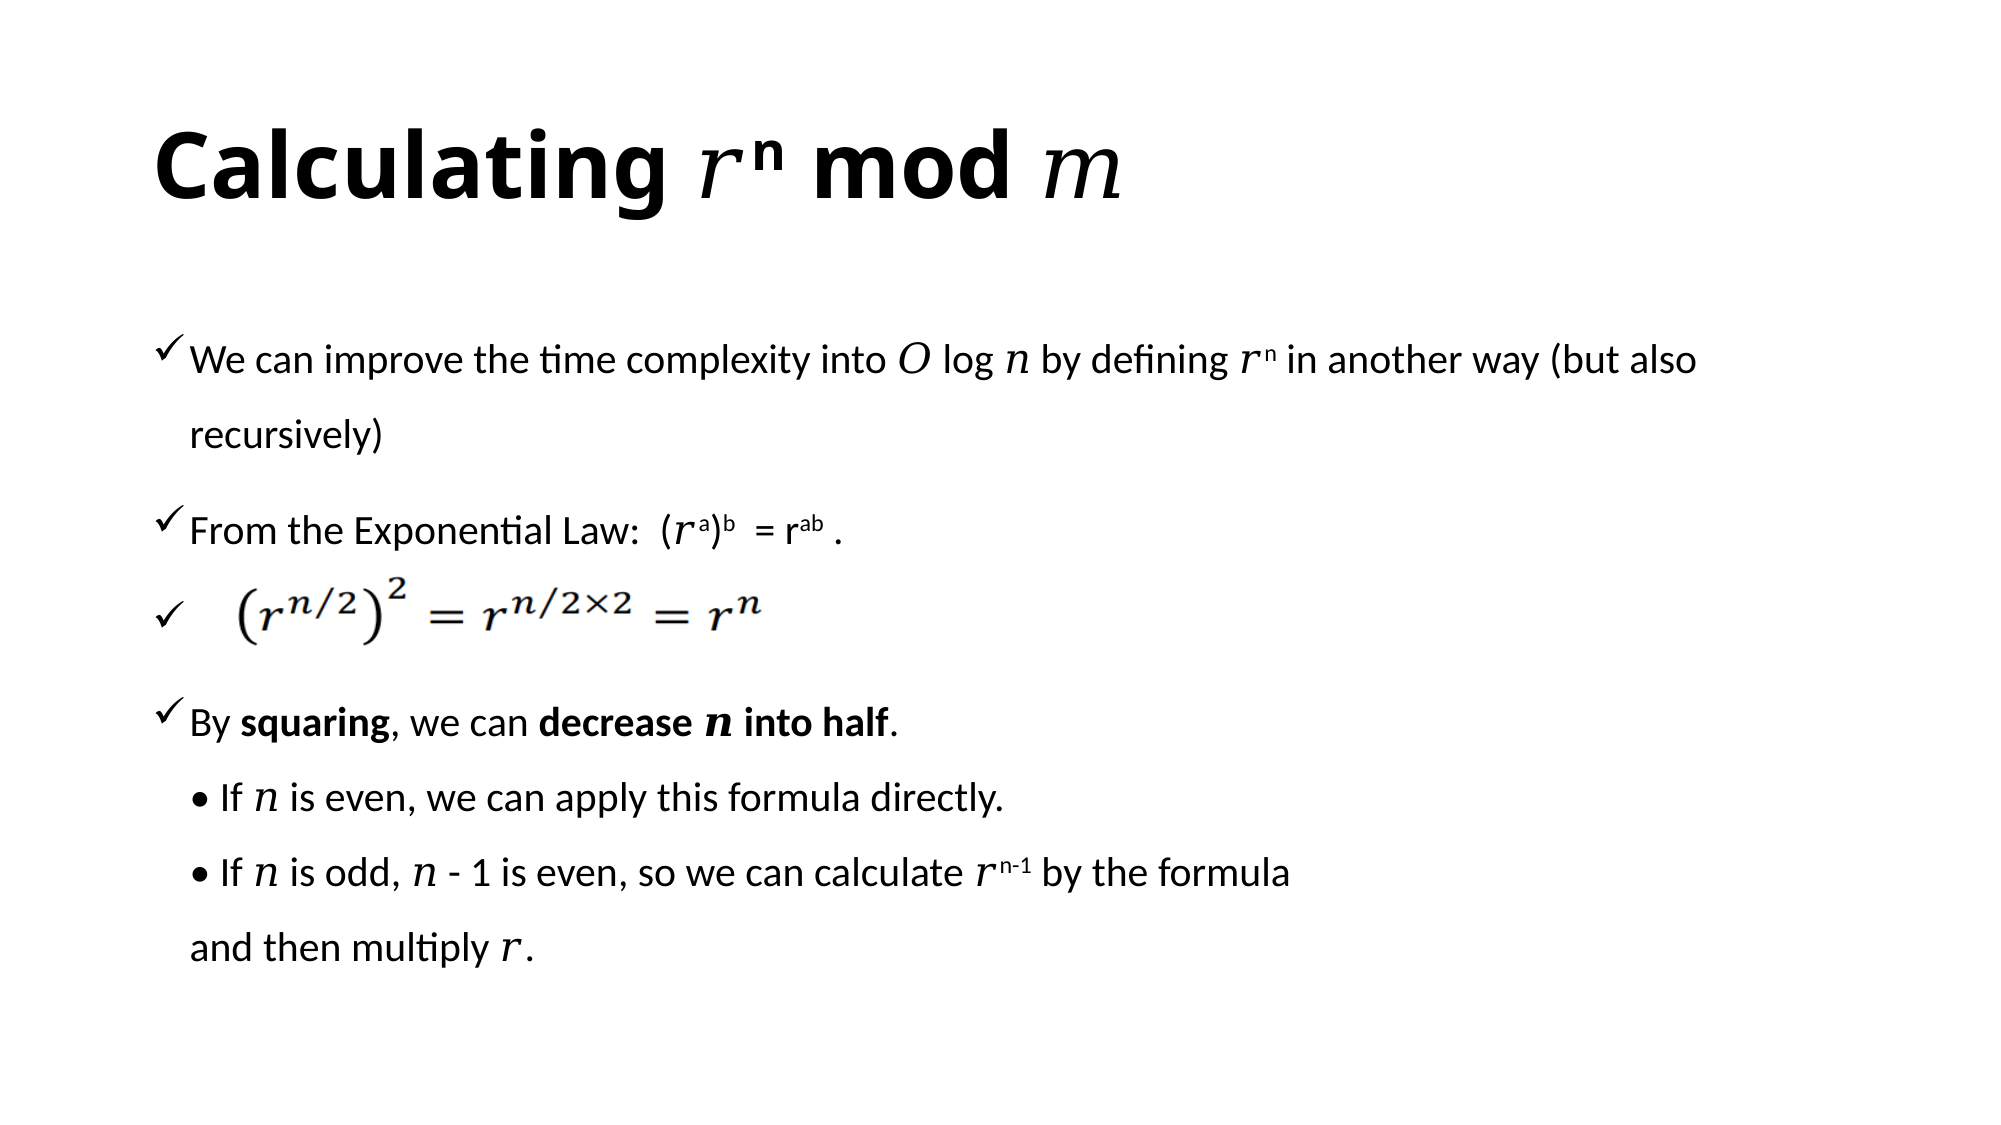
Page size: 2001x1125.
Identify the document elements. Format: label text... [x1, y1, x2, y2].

text_box Calculating 𝑟n mod 𝑚 [137, 59, 1863, 278]
text_box We can improve the time complexity into 𝑂 log 𝑛 by defining 𝑟n in another way (but also recursively) From the Exponential Law: (𝑟a)b = rab . By squaring, we can decrease 𝒏 into half. • If 𝑛 is even, we can apply this formula directly. • If 𝑛 is odd, 𝑛 - 1 is even, so we can calculate 𝑟n-1 by the formula and then multiply 𝑟. [137, 299, 1863, 1014]
picture [226, 570, 769, 657]
